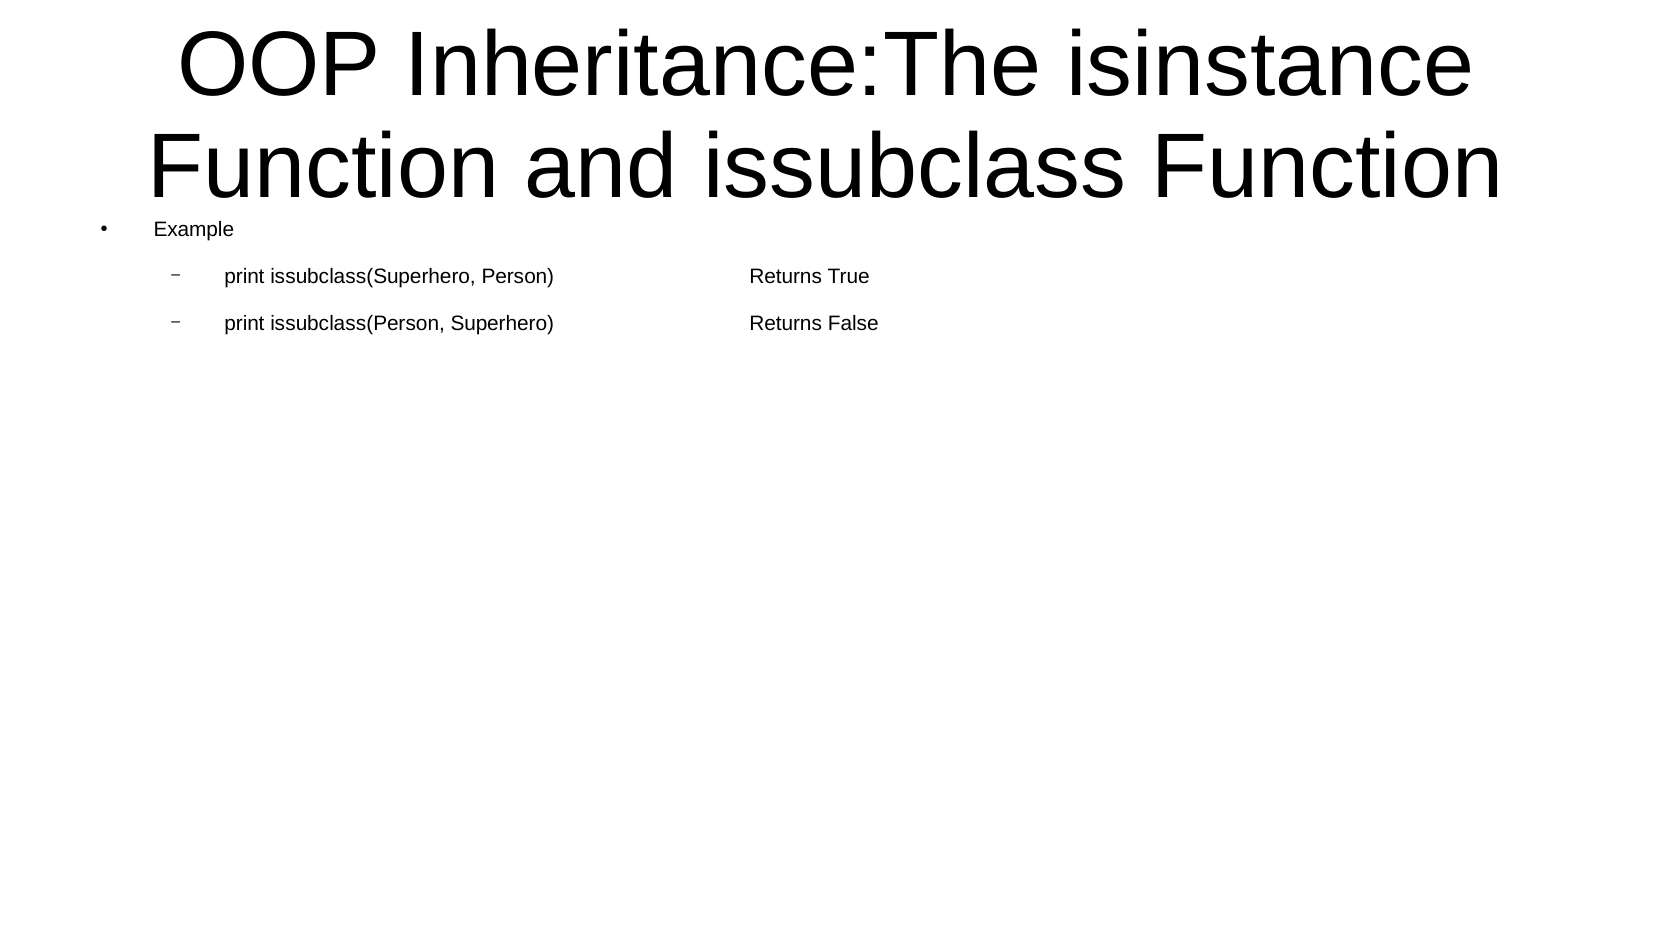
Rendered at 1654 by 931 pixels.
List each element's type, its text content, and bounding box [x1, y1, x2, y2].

list Example print issubclass(Superhero, Person) Returns True print issubclass(Person, Superhero) Returns False [82, 217, 1571, 758]
title OOP Inheritance:The isinstance Function and issubclass Function [82, 12, 1571, 217]
